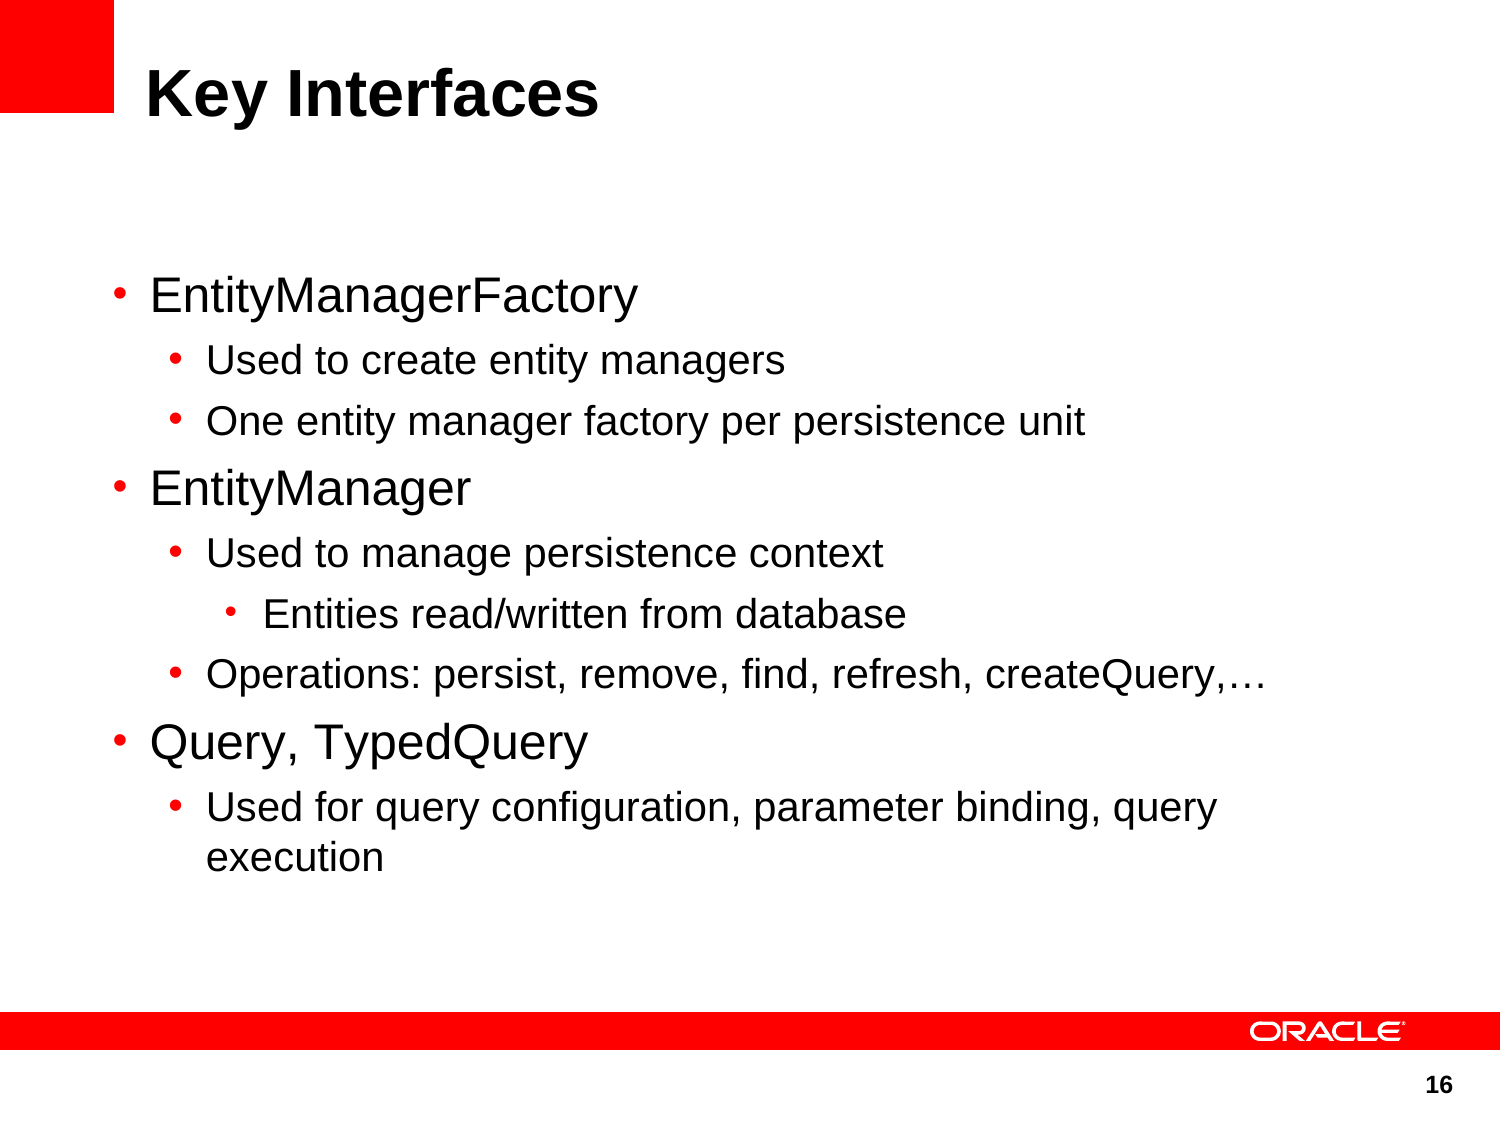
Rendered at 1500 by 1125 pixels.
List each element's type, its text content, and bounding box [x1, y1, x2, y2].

list EntityManagerFactory Used to create entity managers One entity manager factory per persistence unit EntityManager Used to manage persistence context Entities read/written from database Operations: persist, remove, find, refresh, createQuery,… Query, TypedQuery Used for query configuration, parameter binding, query execution [112, 262, 1349, 976]
picture [0, 1012, 1500, 1050]
title Key Interfaces [145, 49, 1390, 205]
picture [0, 0, 114, 113]
